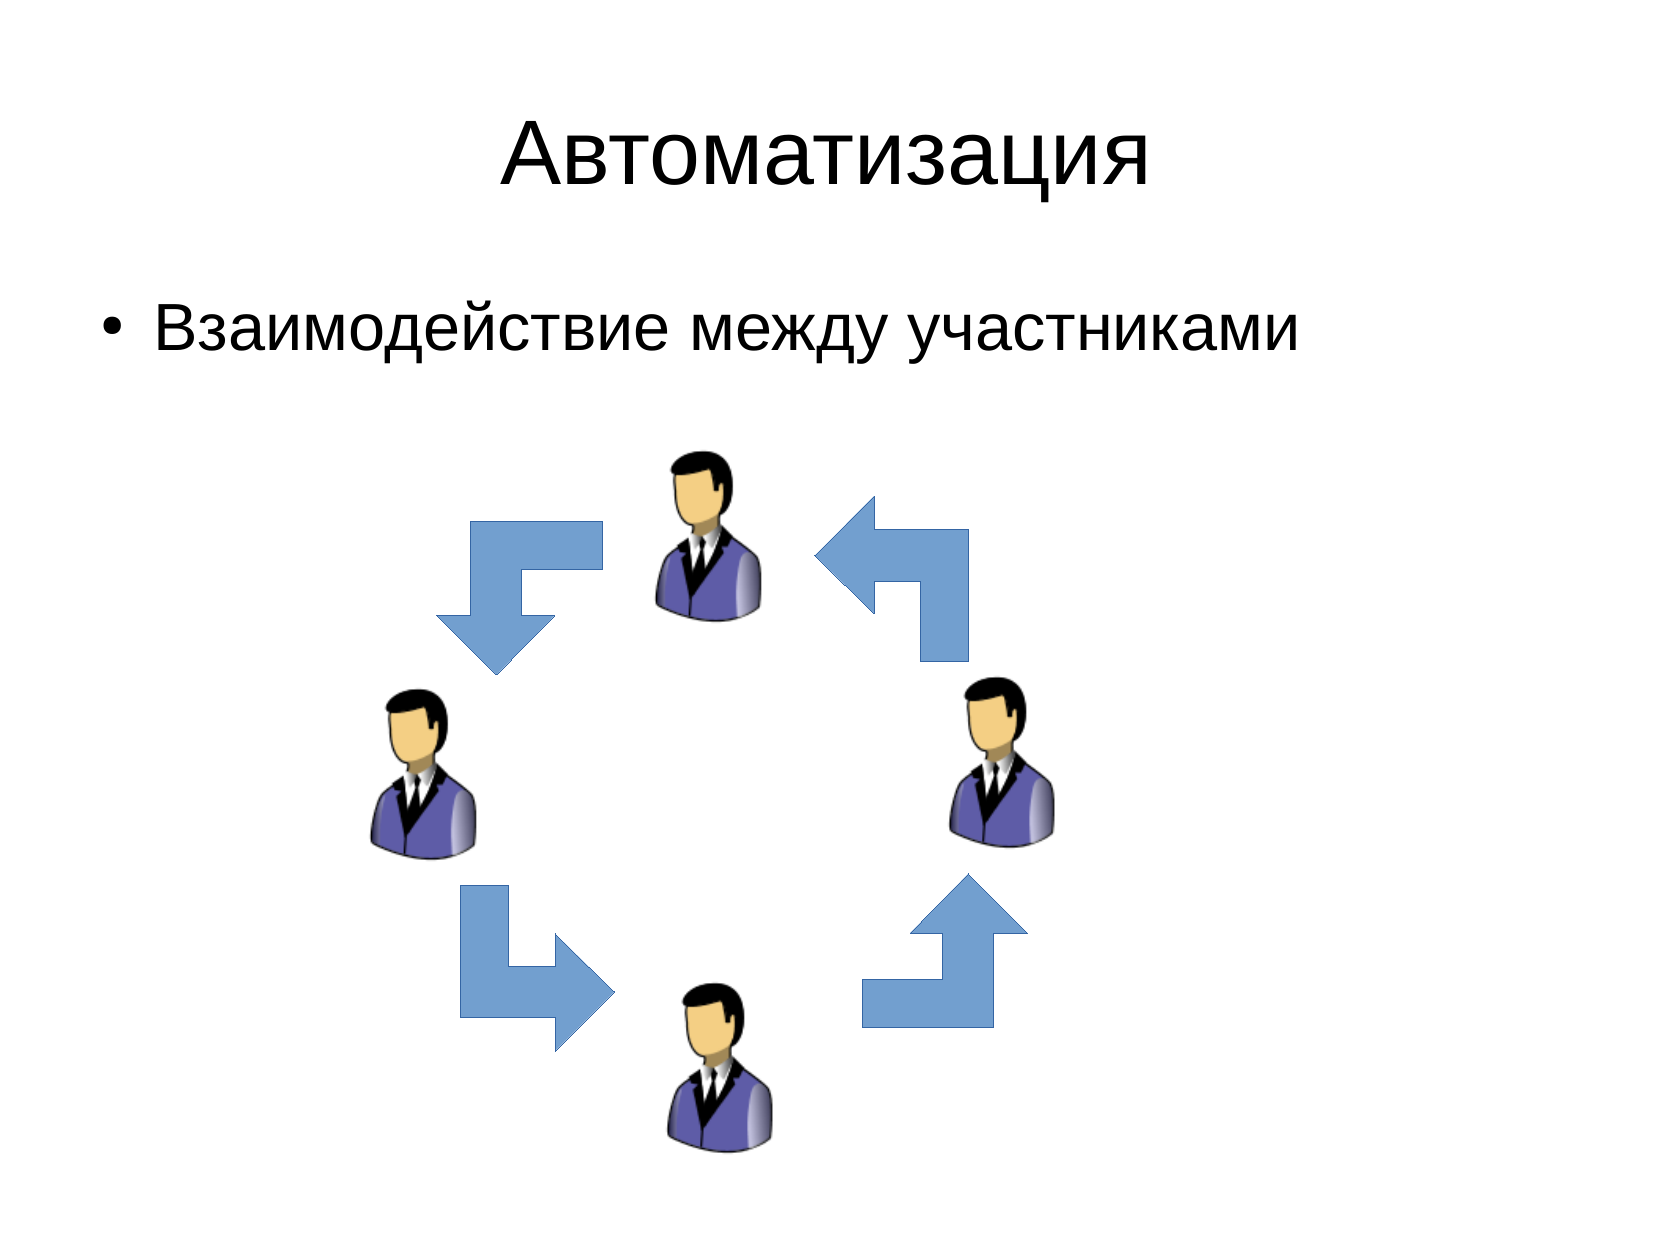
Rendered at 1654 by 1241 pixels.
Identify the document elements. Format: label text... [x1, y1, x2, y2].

picture [627, 968, 815, 1156]
text_box [814, 496, 969, 662]
list Взаимодействие между участниками [82, 290, 1571, 1010]
picture [909, 662, 1097, 851]
text_box [862, 873, 1028, 1028]
text_box [436, 521, 603, 675]
picture [330, 674, 519, 863]
picture [615, 436, 804, 625]
title Автоматизация [82, 49, 1571, 257]
text_box [460, 885, 615, 1052]
